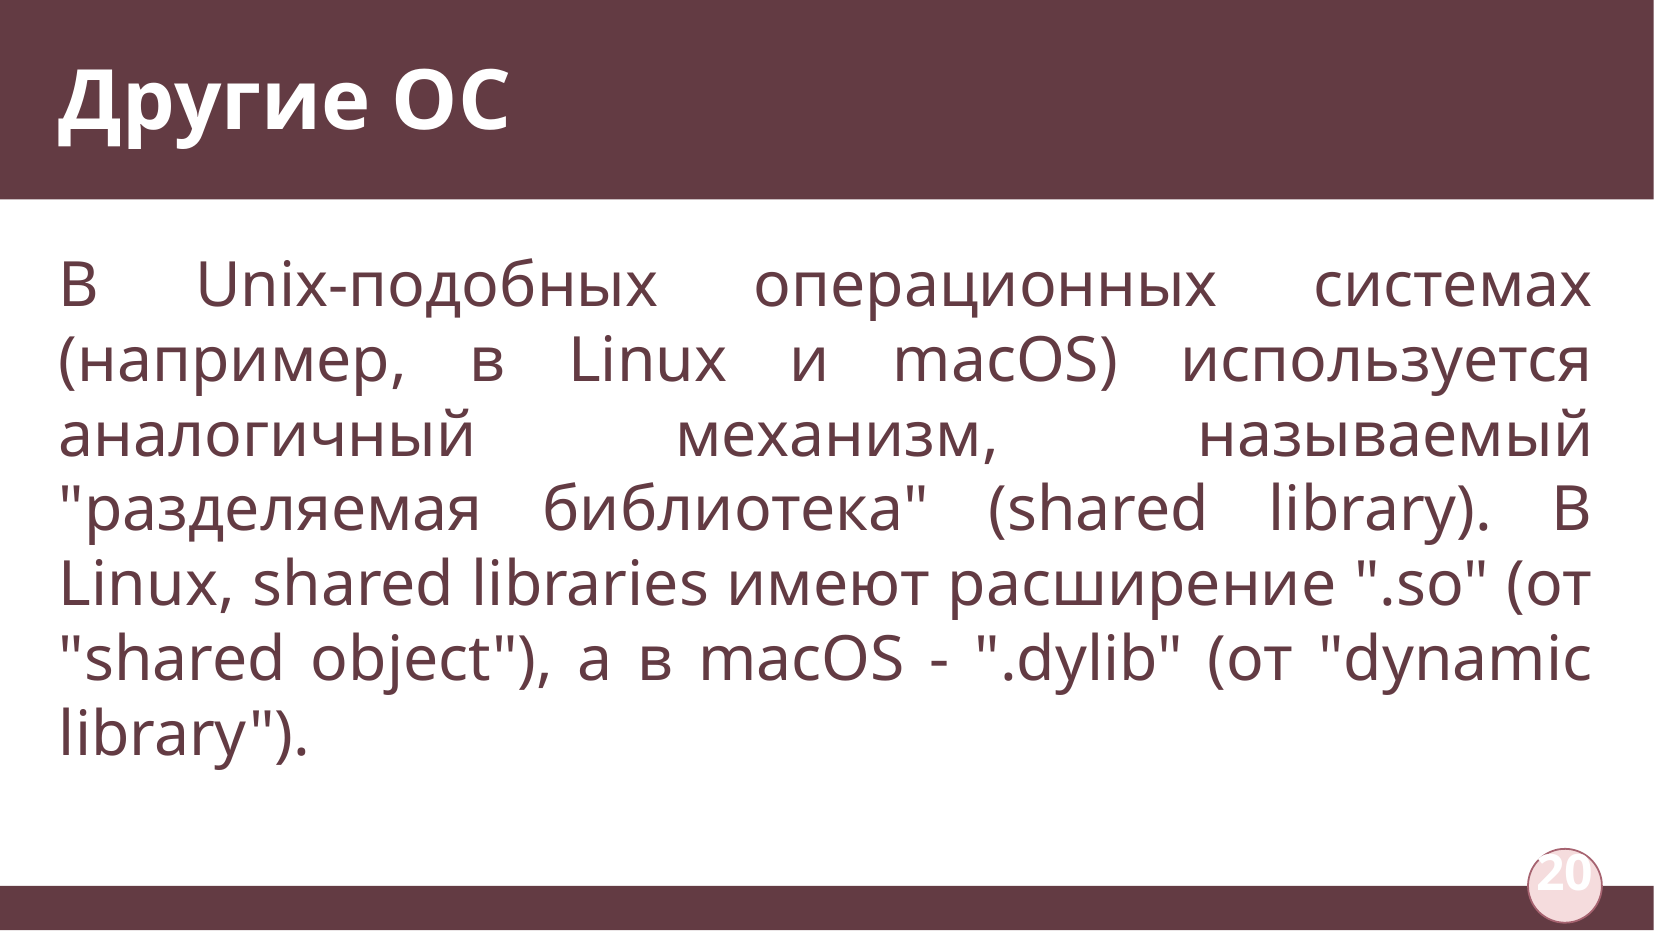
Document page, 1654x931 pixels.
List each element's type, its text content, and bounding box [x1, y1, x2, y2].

list В Unix-подобных операционных системах (например, в Linux и macOS) используется аналогичный механизм, называемый "разделяемая библиотека" (shared library). В Linux, shared libraries имеют расширение ".so" (от "shared object"), а в macOS - ".dylib" (от "dynamic library"). [59, 243, 1595, 694]
title Другие ОС [59, 37, 1595, 155]
